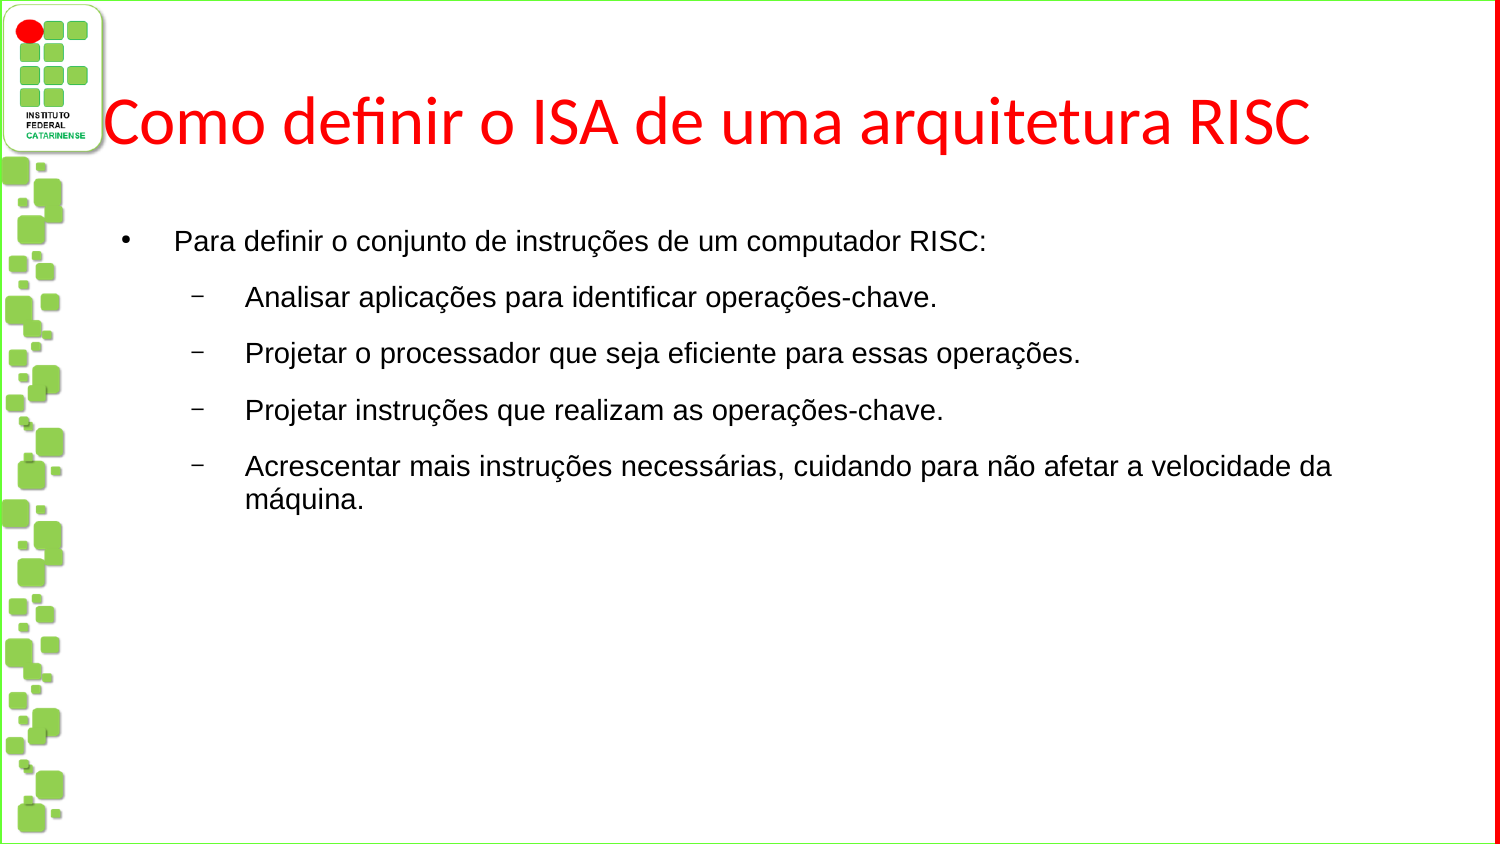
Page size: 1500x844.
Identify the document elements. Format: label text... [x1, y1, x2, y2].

list Para definir o conjunto de instruções de um computador RISC: Analisar aplicações para identificar operações-chave. Projetar o processador que seja eficiente para essas operações. Projetar instruções que realizam as operações-chave. Acrescentar mais instruções necessárias, cuidando para não afetar a velocidade da máquina. [103, 224, 1397, 760]
picture [0, 0, 1500, 844]
title Como definir o ISA de uma arquitetura RISC [103, 44, 1397, 208]
